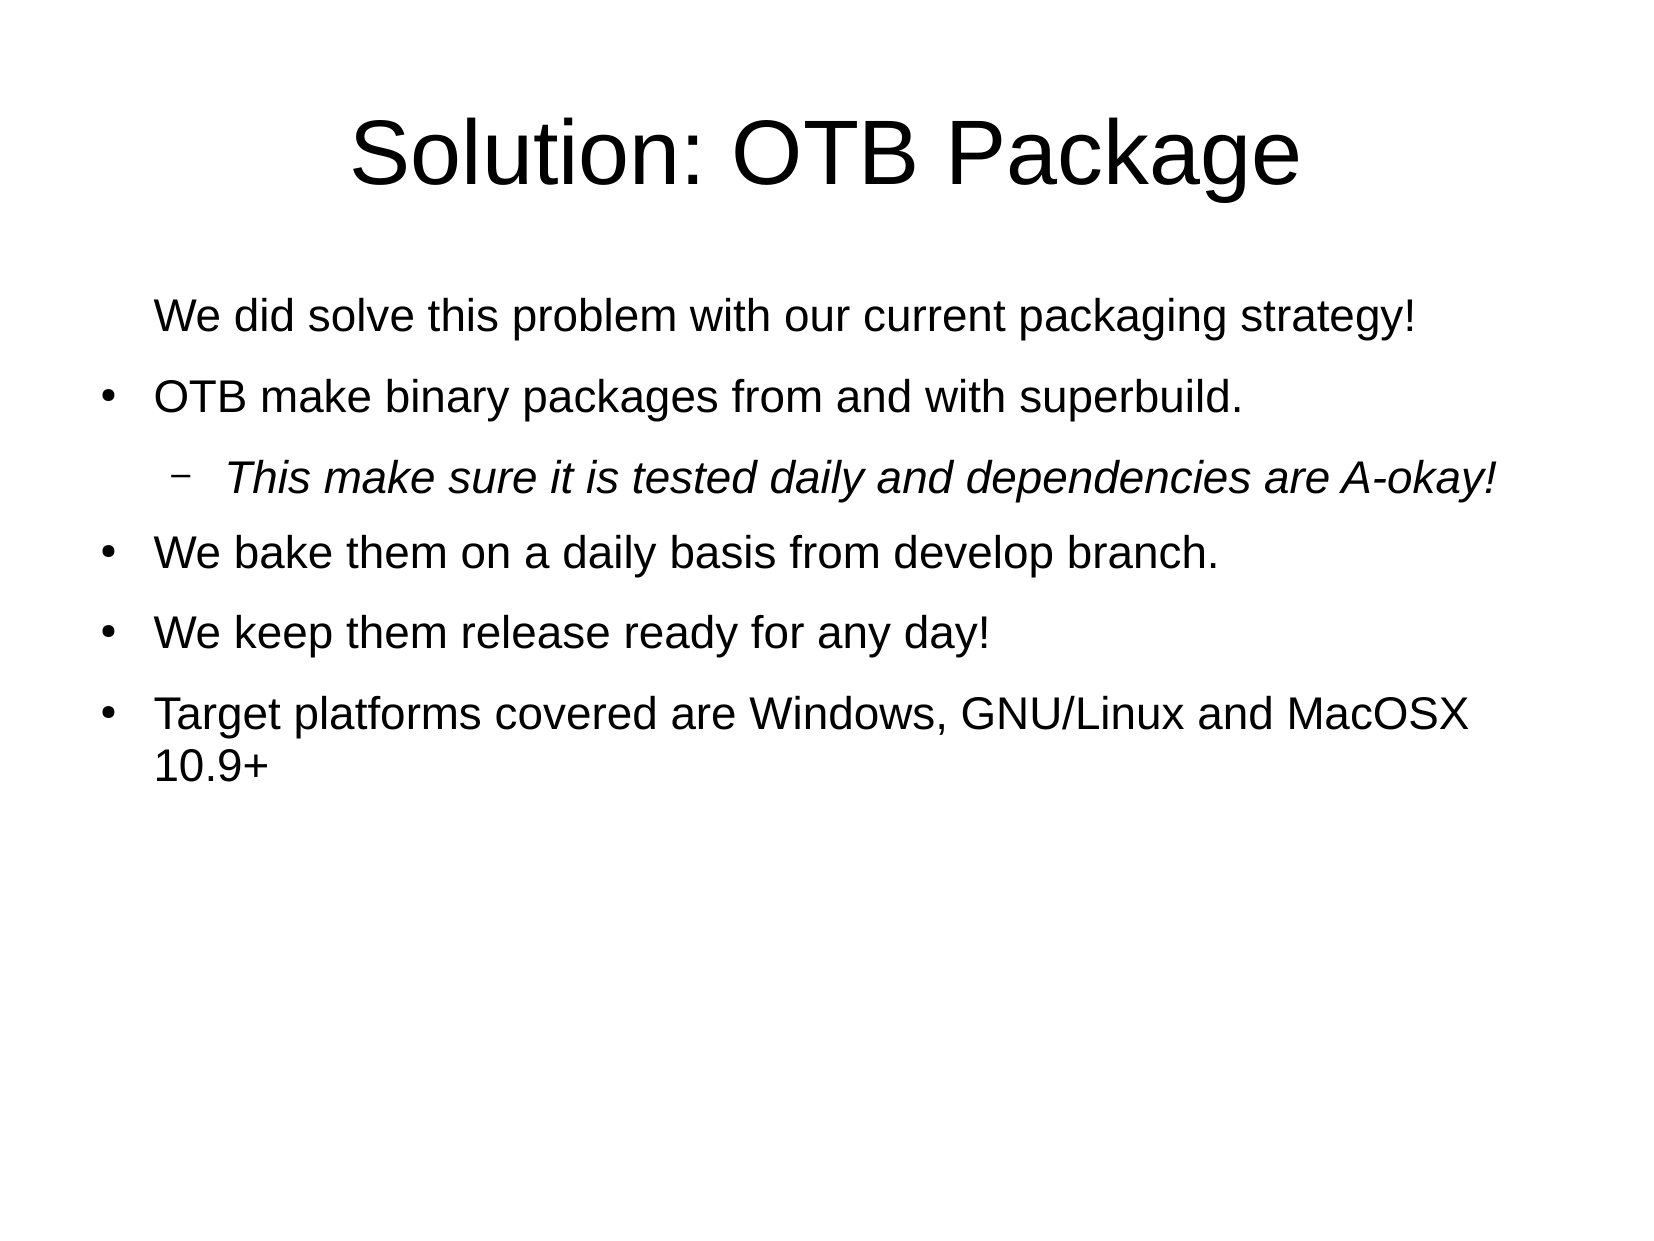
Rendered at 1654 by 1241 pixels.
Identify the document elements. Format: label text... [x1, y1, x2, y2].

list We did solve this problem with our current packaging strategy! OTB make binary packages from and with superbuild. This make sure it is tested daily and dependencies are A-okay! We bake them on a daily basis from develop branch. We keep them release ready for any day! Target platforms covered are Windows, GNU/Linux and MacOSX 10.9+ [82, 290, 1571, 1010]
title Solution: OTB Package [82, 49, 1571, 257]
